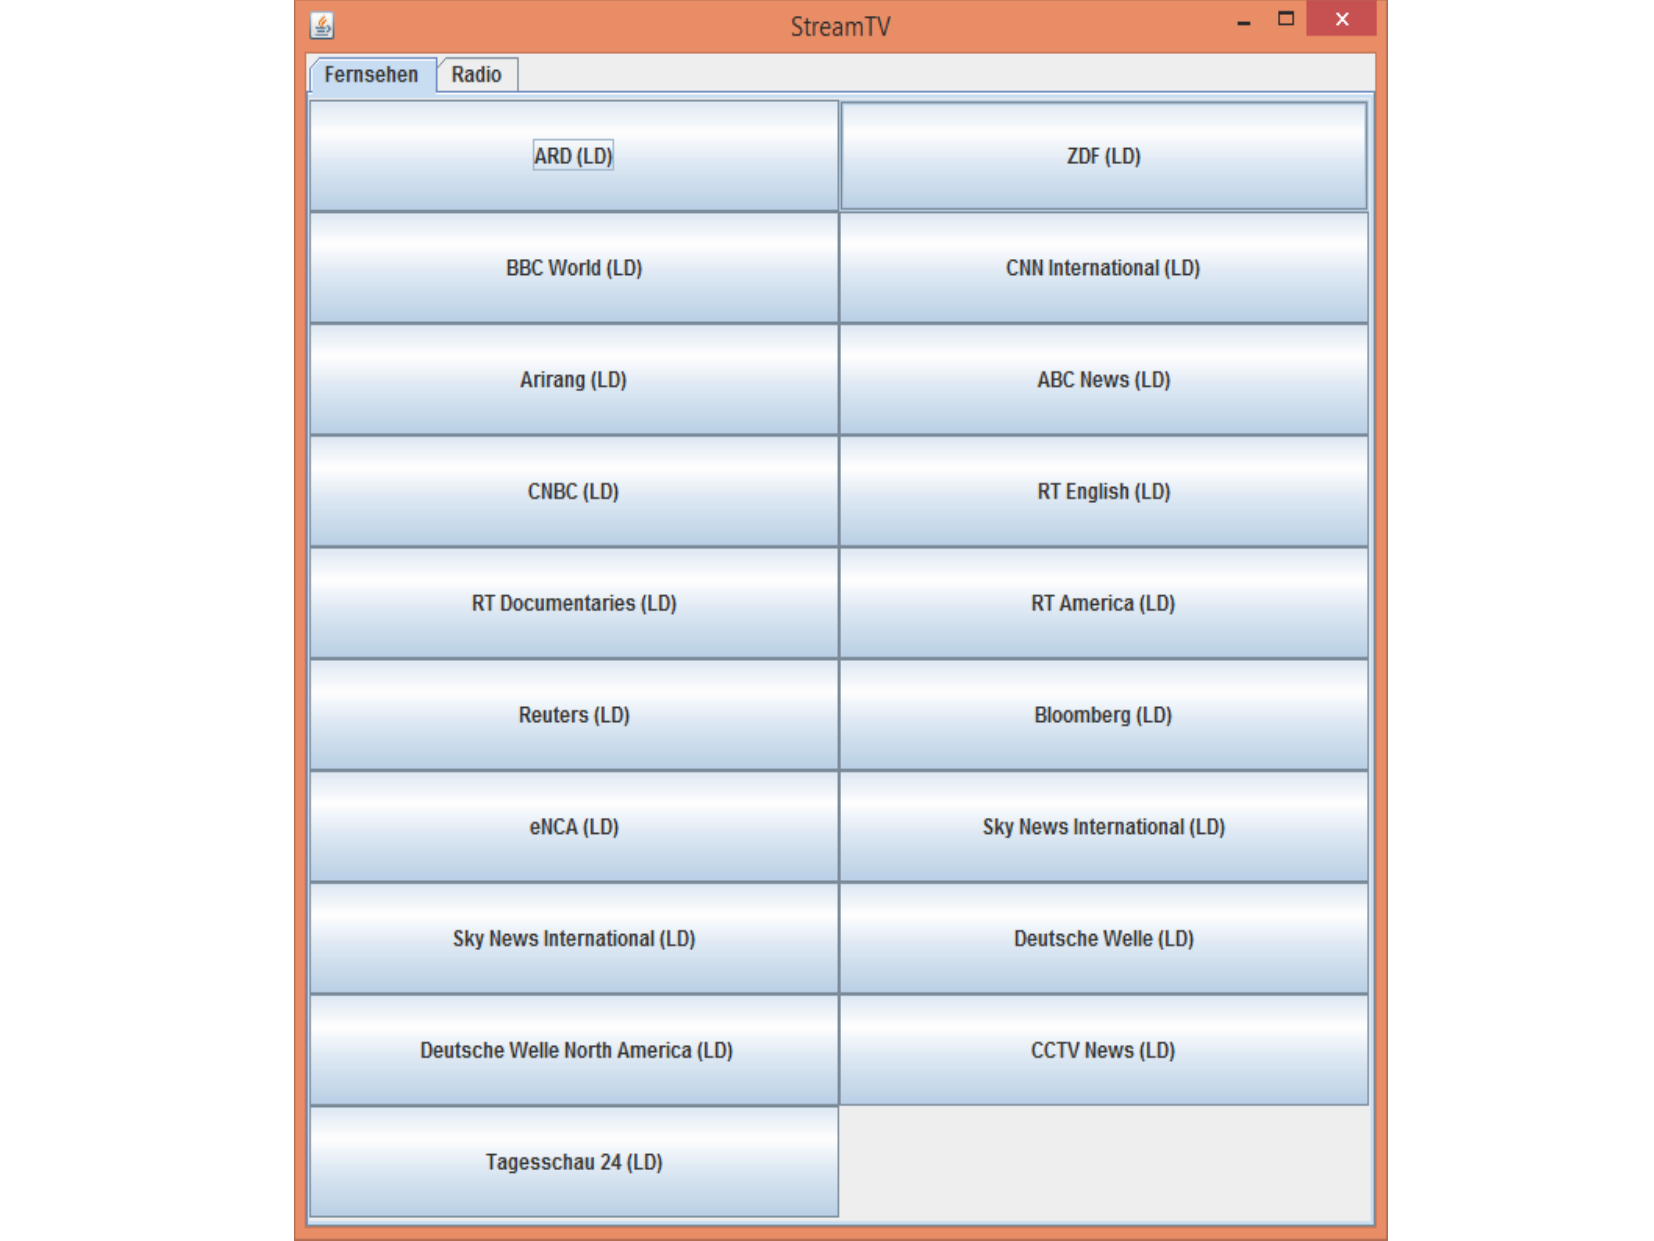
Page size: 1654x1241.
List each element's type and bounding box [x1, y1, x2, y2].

picture [294, 0, 1388, 1241]
